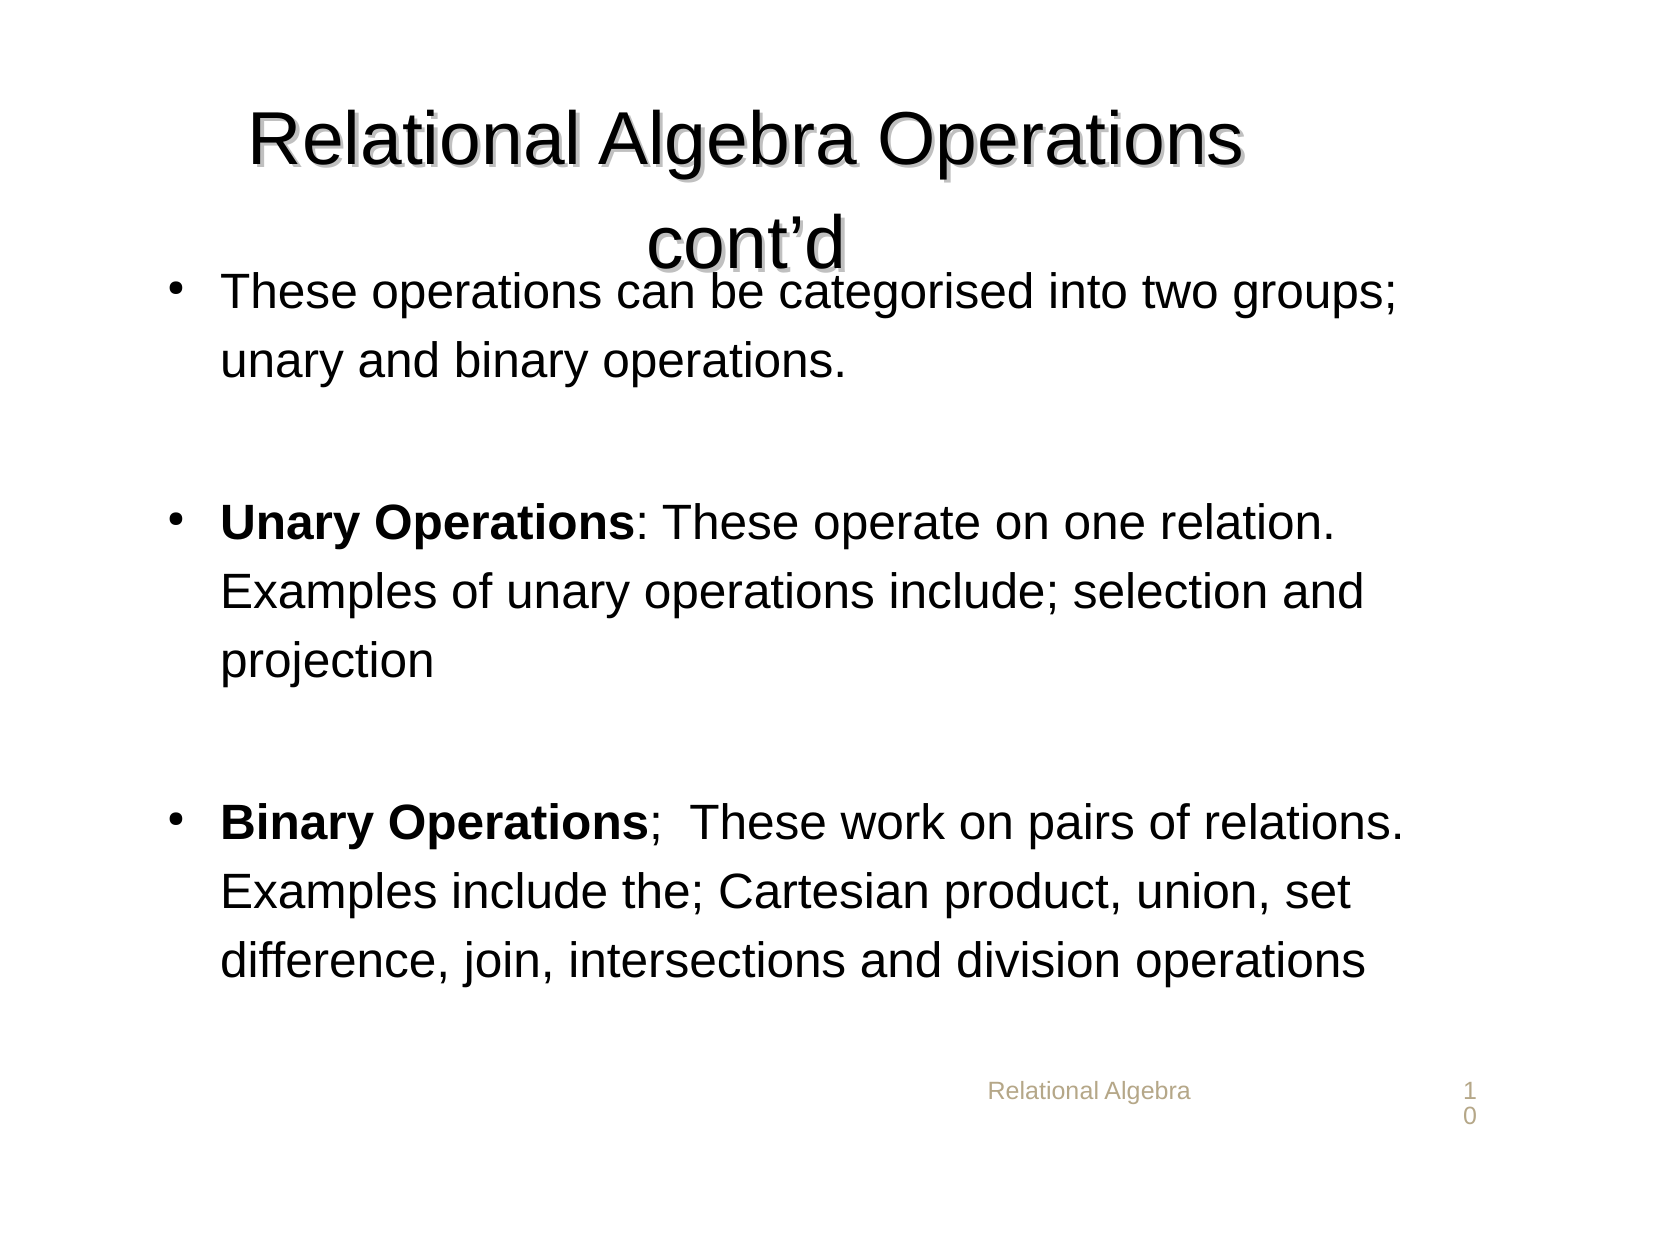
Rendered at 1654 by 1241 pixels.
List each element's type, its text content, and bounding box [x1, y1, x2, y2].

text_box <number> [1413, 1034, 1489, 1113]
list These operations can be categorised into two groups; unary and binary operations. Unary Operations: These operate on one relation. Examples of unary operations include; selection and projection Binary Operations; These work on pairs of relations. Examples include the; Cartesian product, union, set difference, join, intersections and division operations [150, 249, 1426, 991]
text_box Relational Algebra [937, 1034, 1413, 1113]
title Relational Algebra Operations cont’d [212, 75, 1400, 226]
